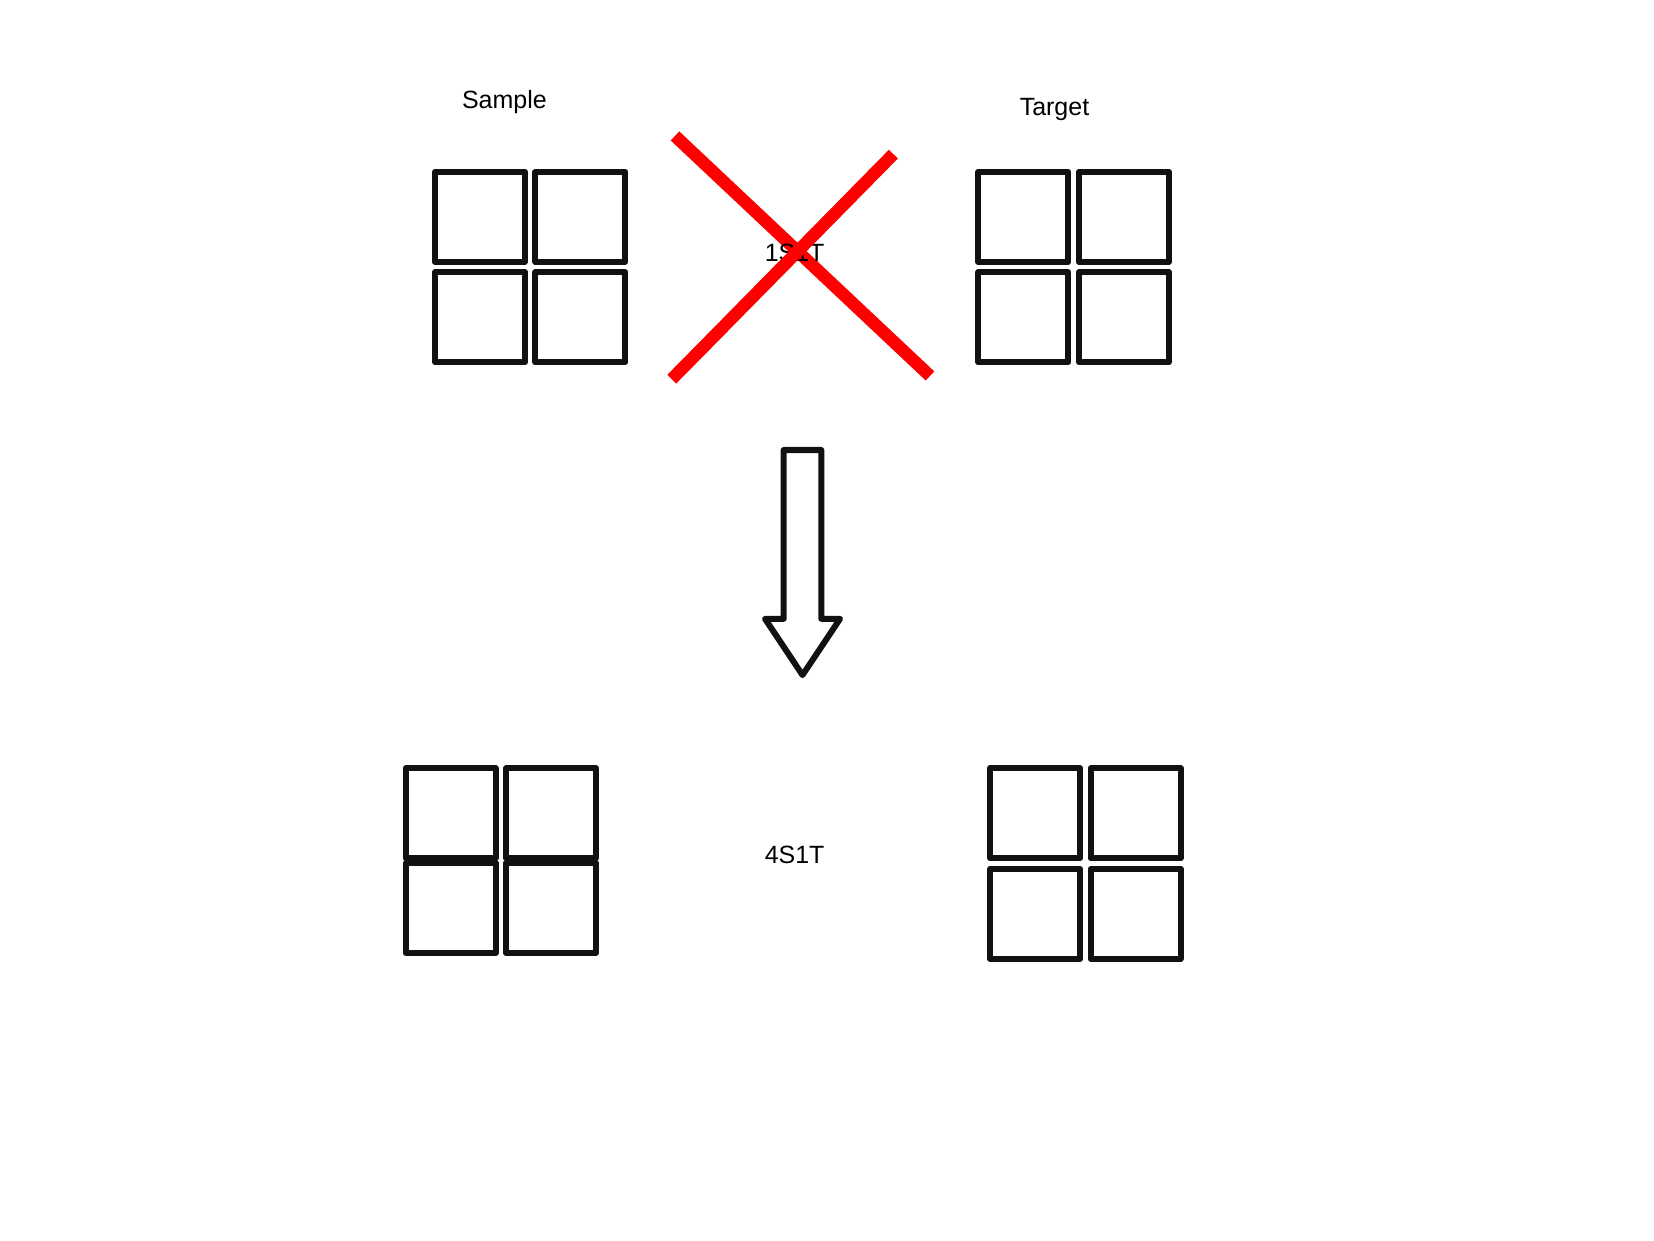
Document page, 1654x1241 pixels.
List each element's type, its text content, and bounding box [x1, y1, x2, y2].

text_box 1S1T [771, 231, 870, 289]
text_box 4S1T [750, 833, 870, 890]
text_box Target [1005, 85, 1139, 142]
text_box Sample [447, 78, 604, 136]
text_box 1S1T [750, 231, 807, 289]
